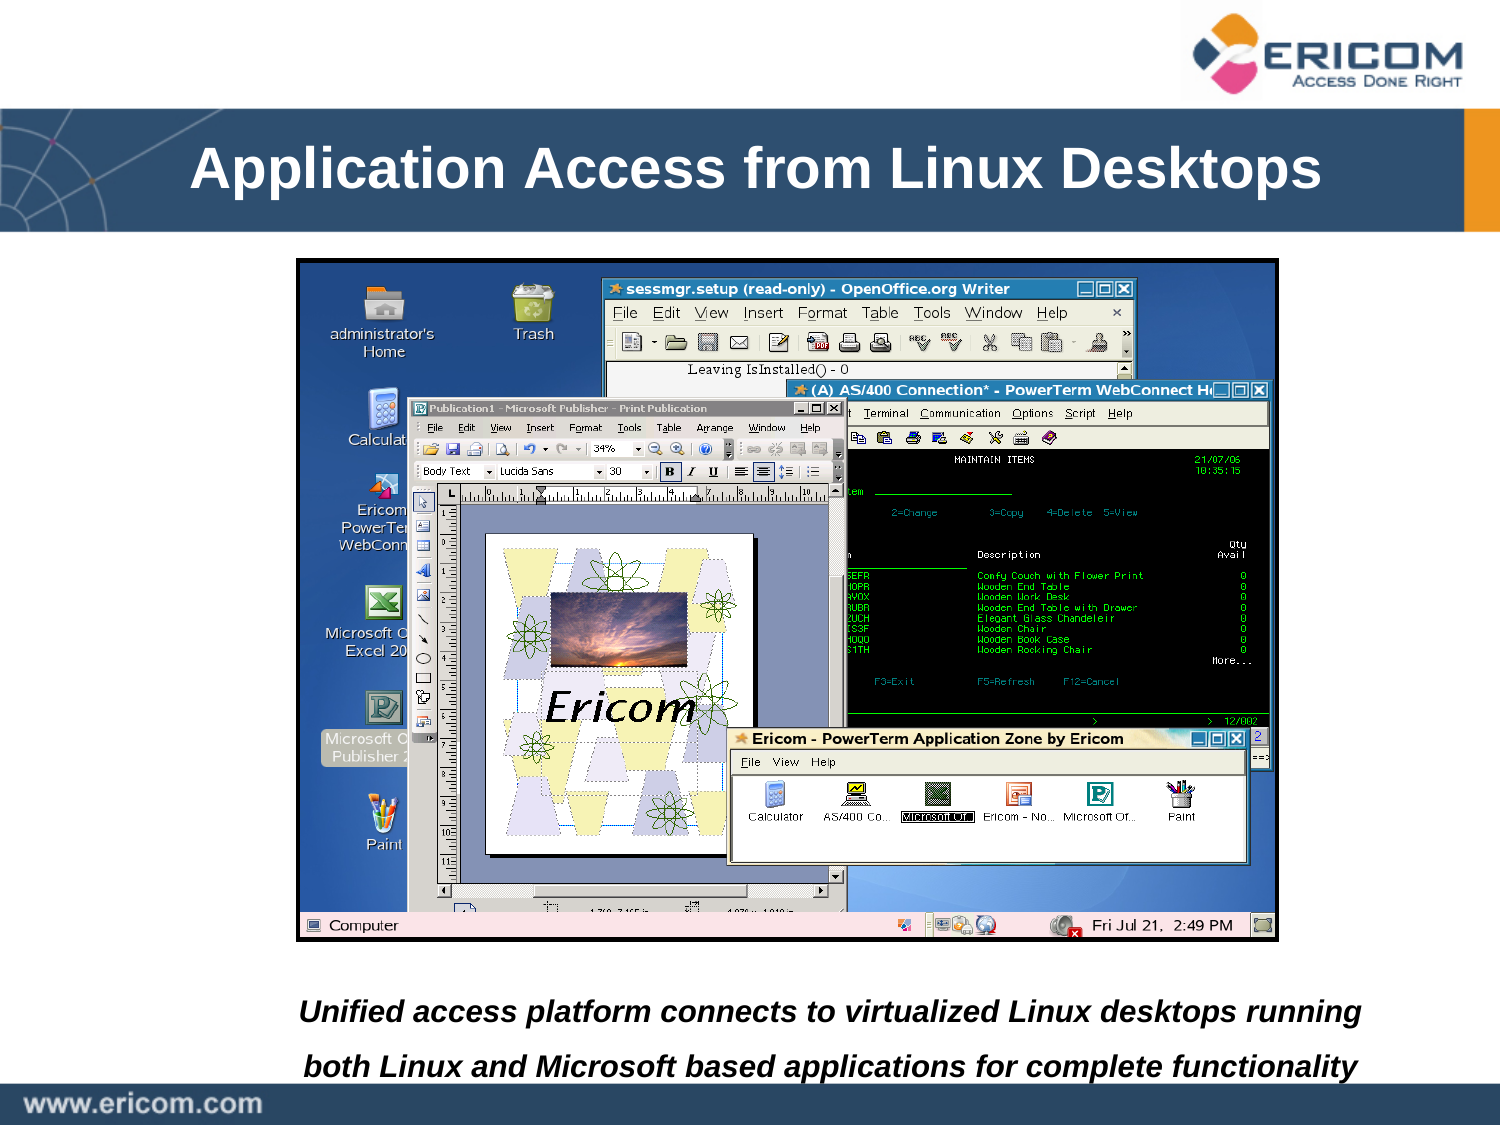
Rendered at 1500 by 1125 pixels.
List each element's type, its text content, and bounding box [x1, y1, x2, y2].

picture [0, 0, 1500, 1125]
text_box [300, 262, 1276, 938]
title Application Access from Linux Desktops [174, 67, 1438, 271]
text_box Unified access platform connects to virtualized Linux desktops running both Linux and Microsoft based applications for complete functionality [187, 965, 1388, 1071]
